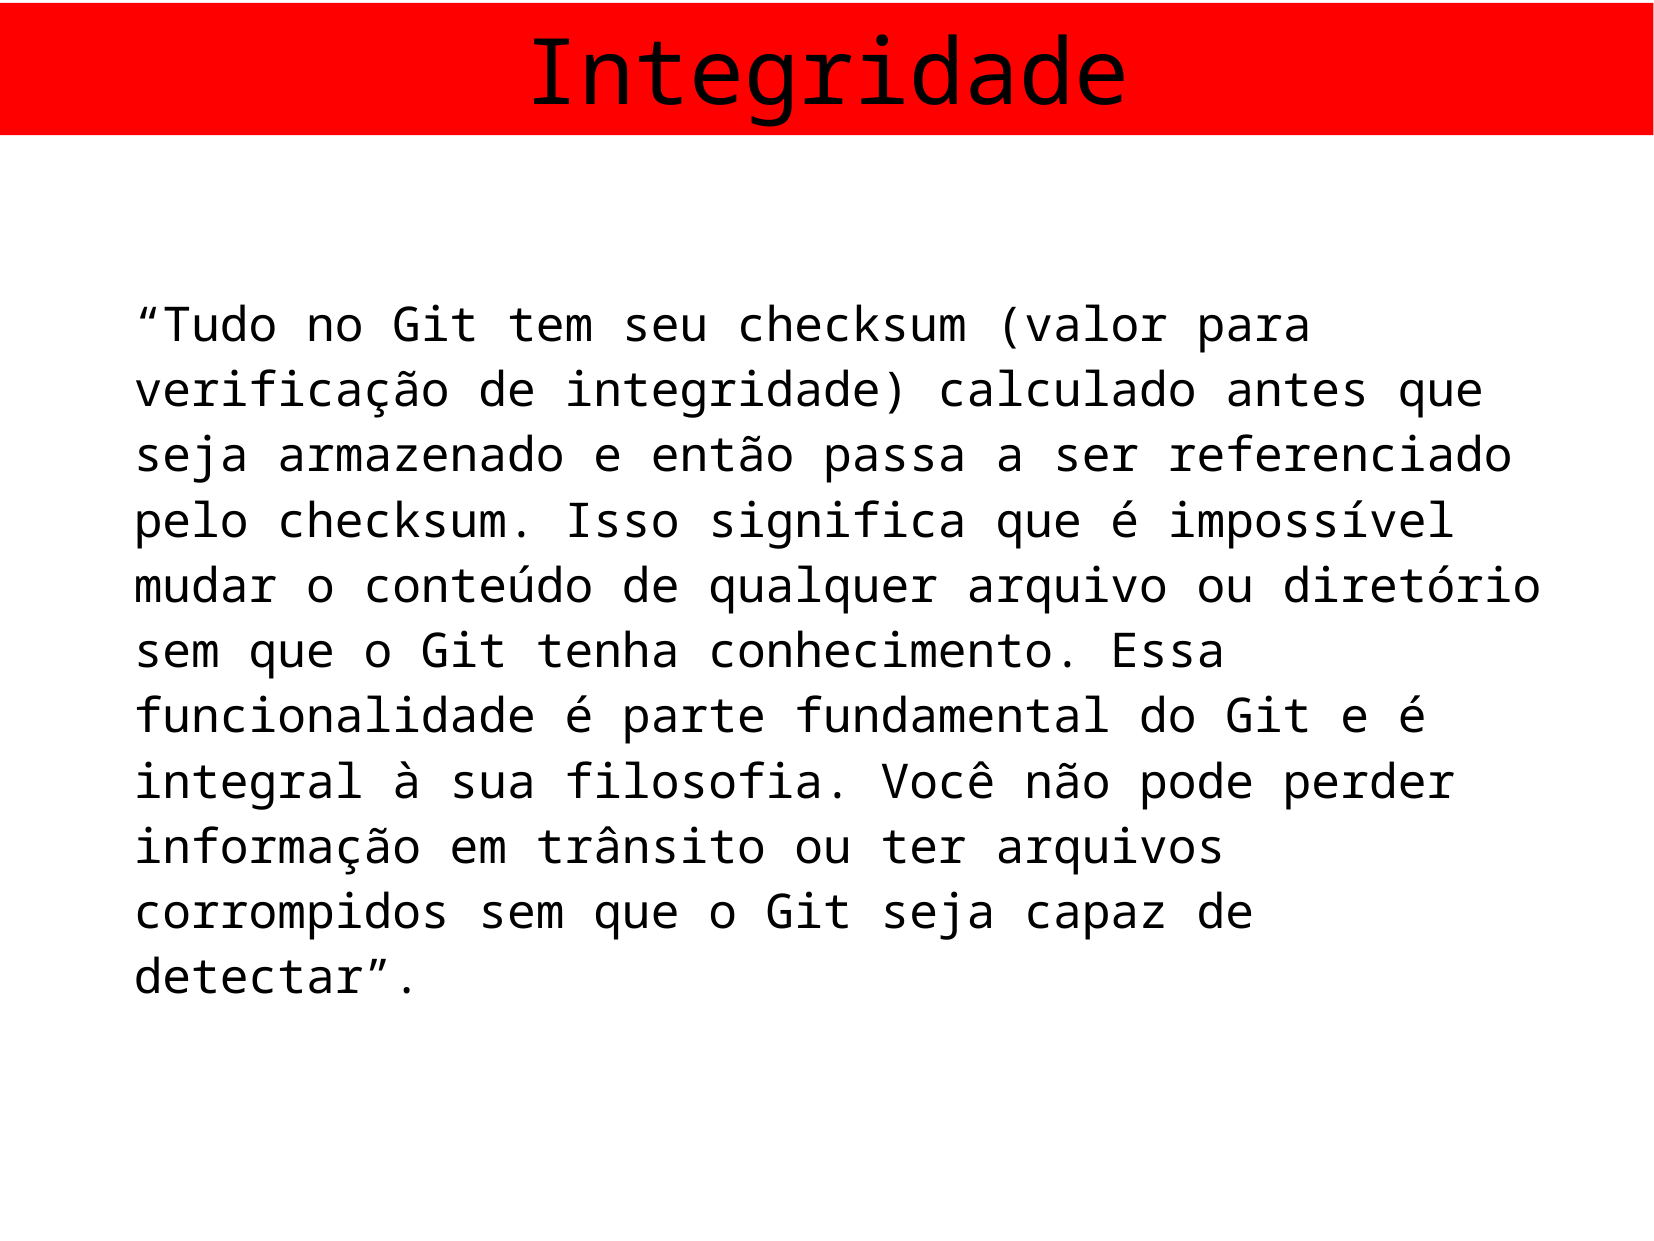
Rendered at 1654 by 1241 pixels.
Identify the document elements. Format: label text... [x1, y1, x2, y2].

list “Tudo no Git tem seu checksum (valor para verificação de integridade) calculado antes que seja armazenado e então passa a ser referenciado pelo checksum. Isso significa que é impossível mudar o conteúdo de qualquer arquivo ou diretório sem que o Git tenha conhecimento. Essa funcionalidade é parte fundamental do Git e é integral à sua filosofia. Você não pode perder informação em trânsito ou ter arquivos corrompidos sem que o Git seja capaz de detectar”. [82, 290, 1571, 1010]
title Integridade [0, 2, 1654, 136]
